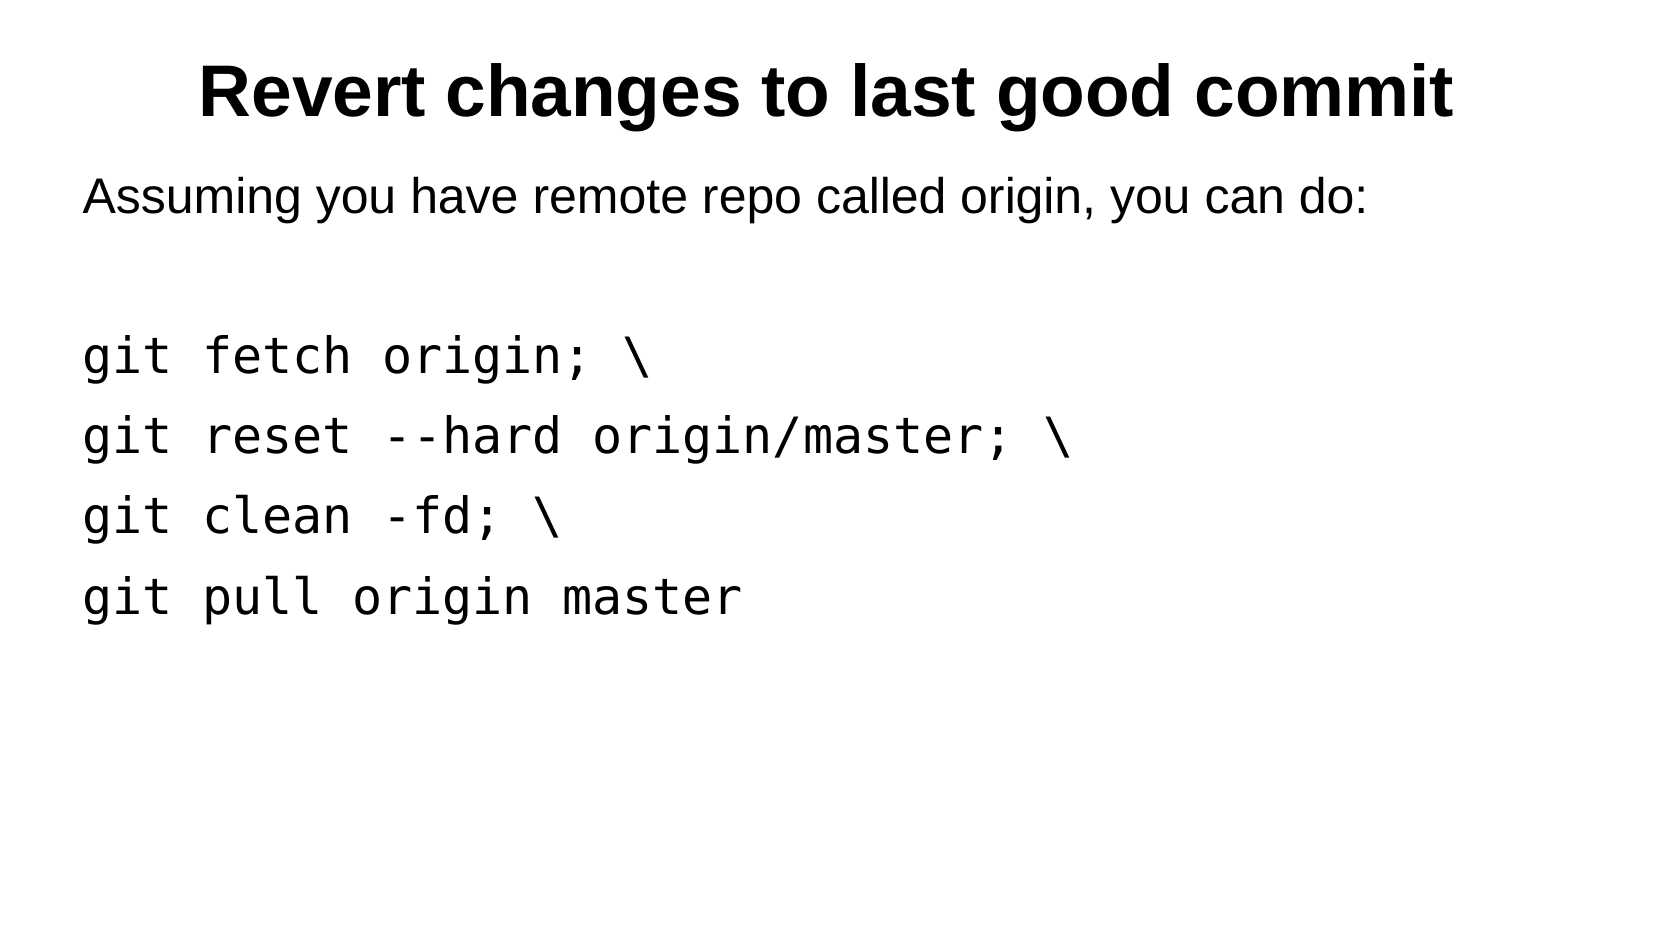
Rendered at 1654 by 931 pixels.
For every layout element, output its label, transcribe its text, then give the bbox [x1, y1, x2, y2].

list Assuming you have remote repo called origin, you can do: git fetch origin; \ git reset --hard origin/master; \ git clean -fd; \ git pull origin master [82, 168, 1538, 889]
title Revert changes to last good commit [82, 9, 1571, 174]
